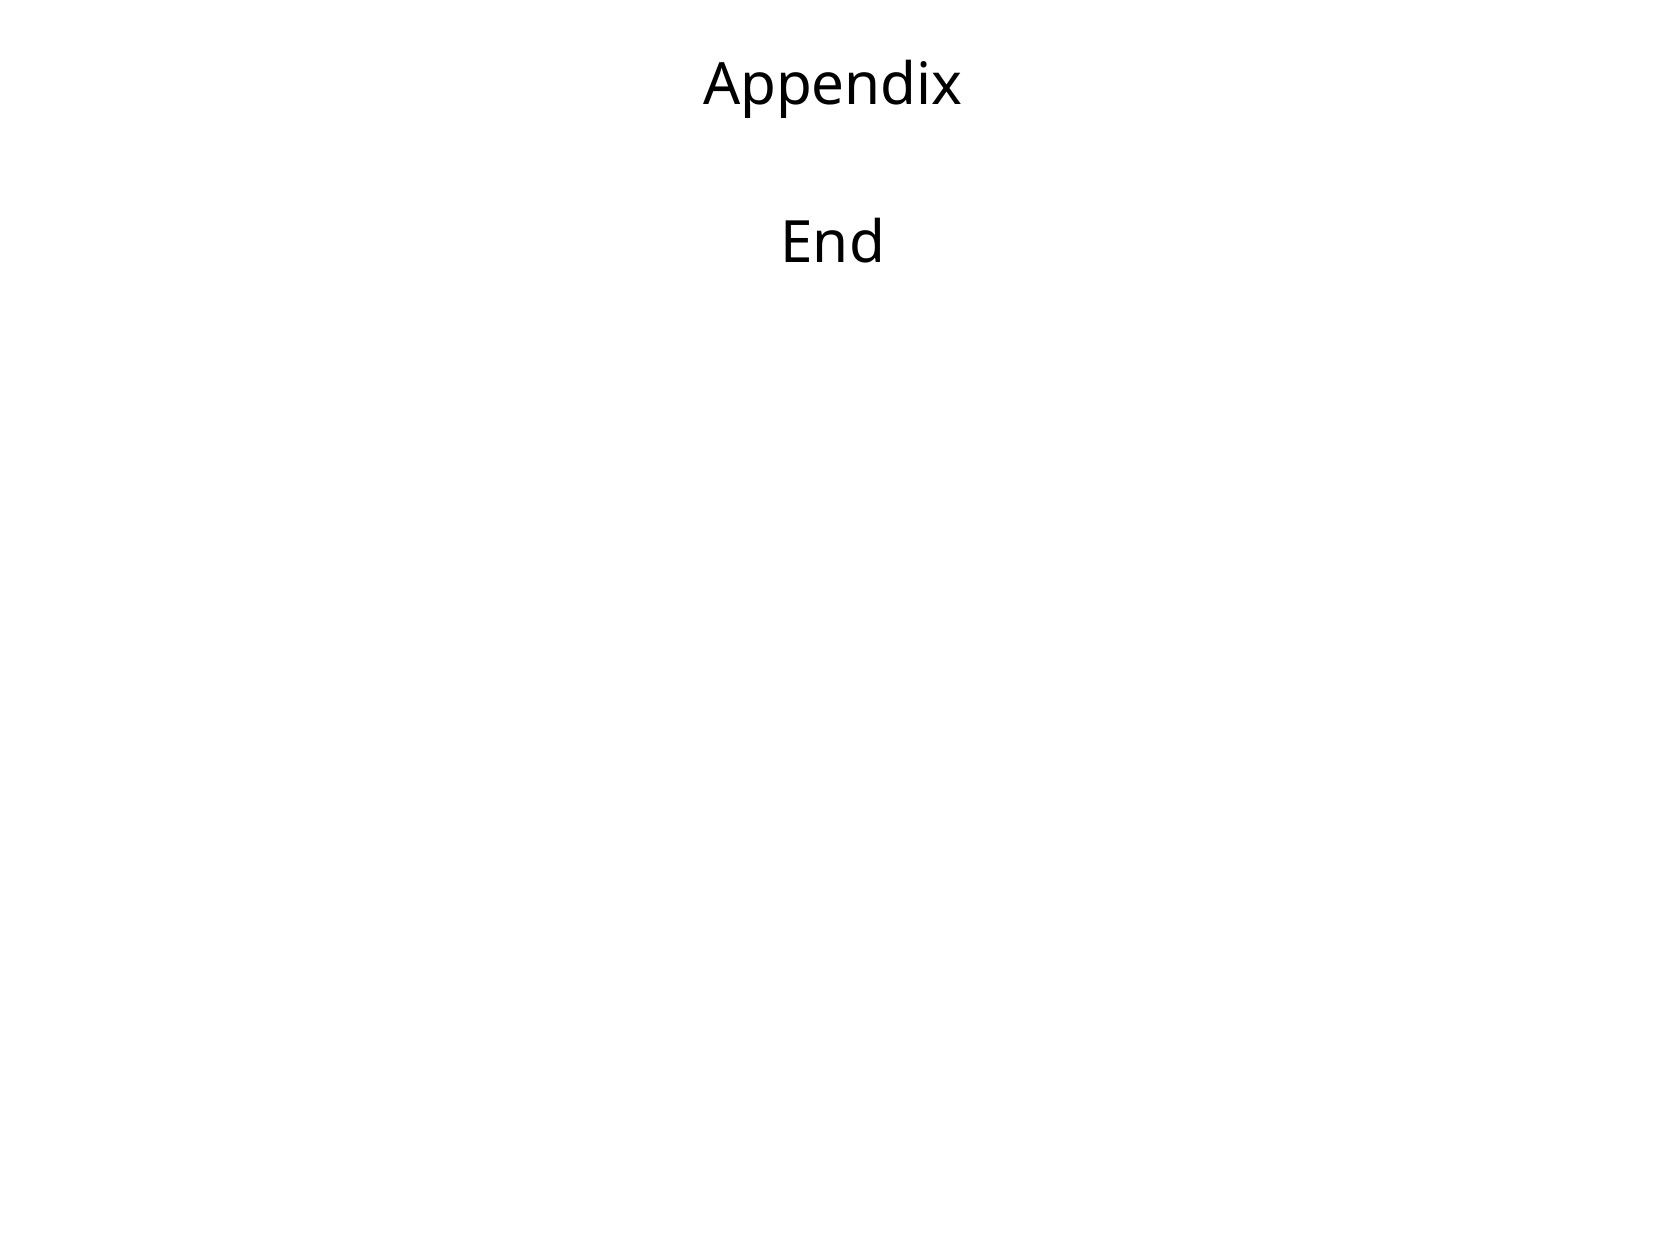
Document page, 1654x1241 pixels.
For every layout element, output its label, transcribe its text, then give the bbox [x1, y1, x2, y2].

text_box Appendix End [88, 64, 1577, 258]
